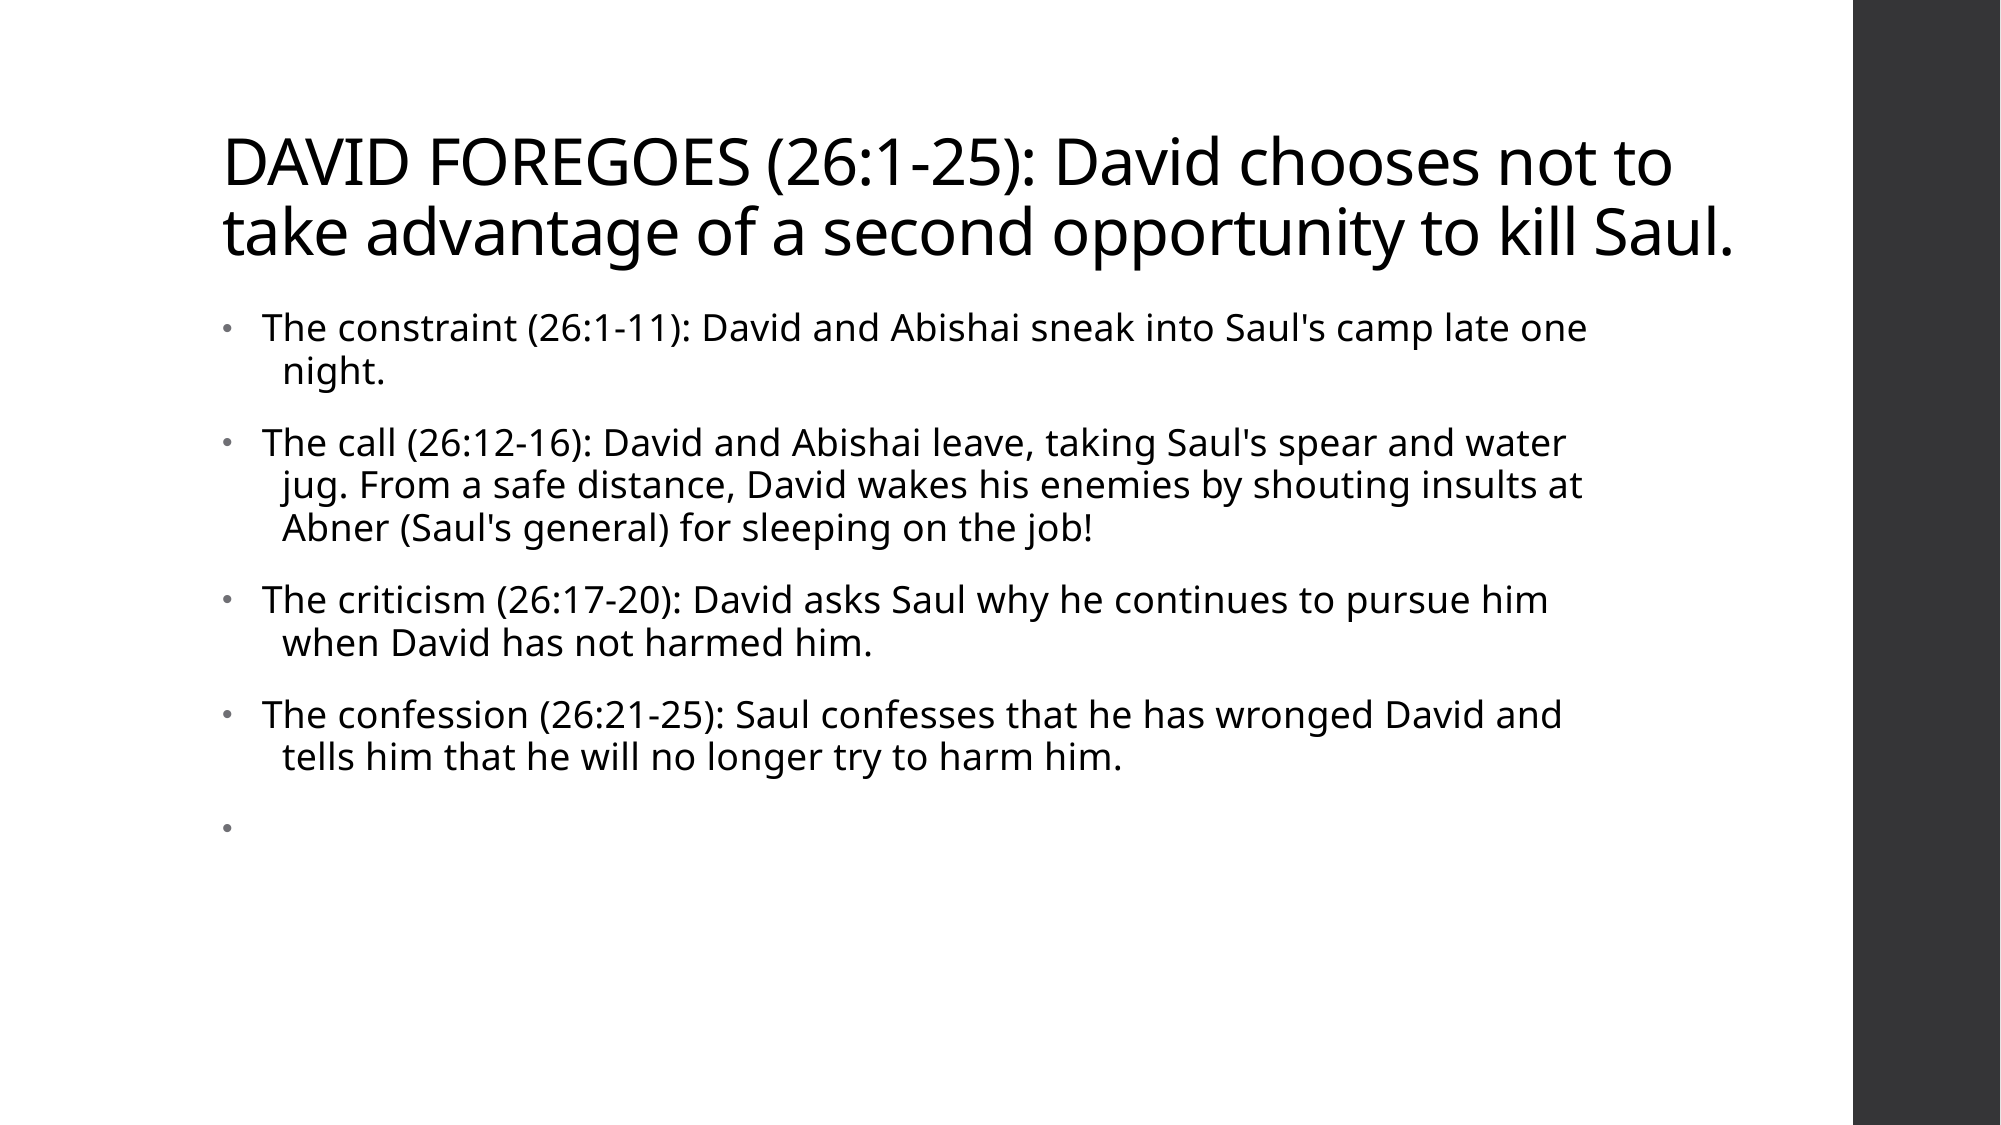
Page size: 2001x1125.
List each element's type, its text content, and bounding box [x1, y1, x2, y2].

list The constraint (26:1-11): David and Abishai sneak into Saul's camp late one night. The call (26:12-16): David and Abishai leave, taking Saul's spear and water jug. From a safe distance, David wakes his enemies by shouting insults at Abner (Saul's general) for sleeping on the job! The criticism (26:17-20): David asks Saul why he continues to pursue him when David has not harmed him. The confession (26:21-25): Saul confesses that he has wronged David and tells him that he will no longer try to harm him. [206, 299, 1617, 1014]
title DAVID FOREGOES (26:1-25): David chooses not to take advantage of a second opportunity to kill Saul. [206, 60, 1797, 278]
